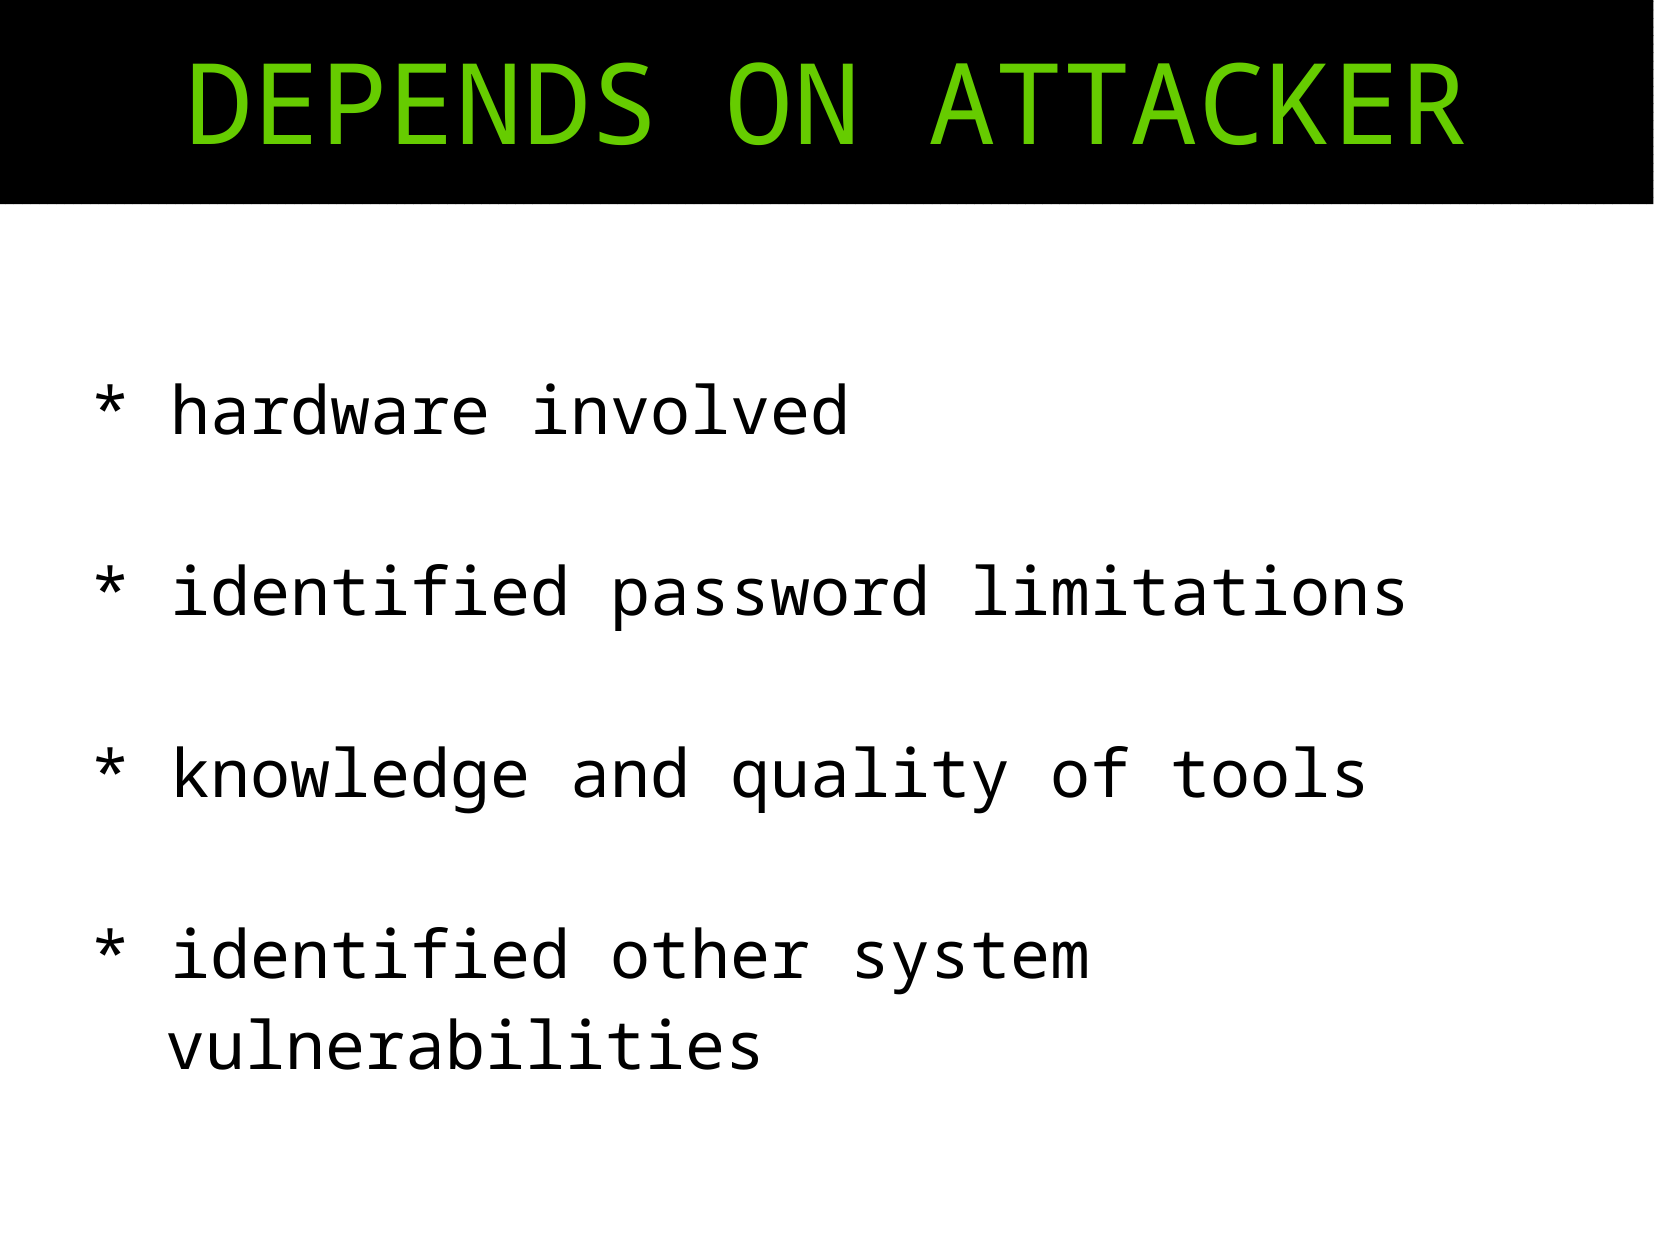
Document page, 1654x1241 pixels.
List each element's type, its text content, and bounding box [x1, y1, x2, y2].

subtitle * hardware involved * identified password limitations * knowledge and quality of tools * identified other system vulnerabilities [90, 305, 1621, 1146]
title DEPENDS ON ATTACKER [0, 0, 1654, 205]
